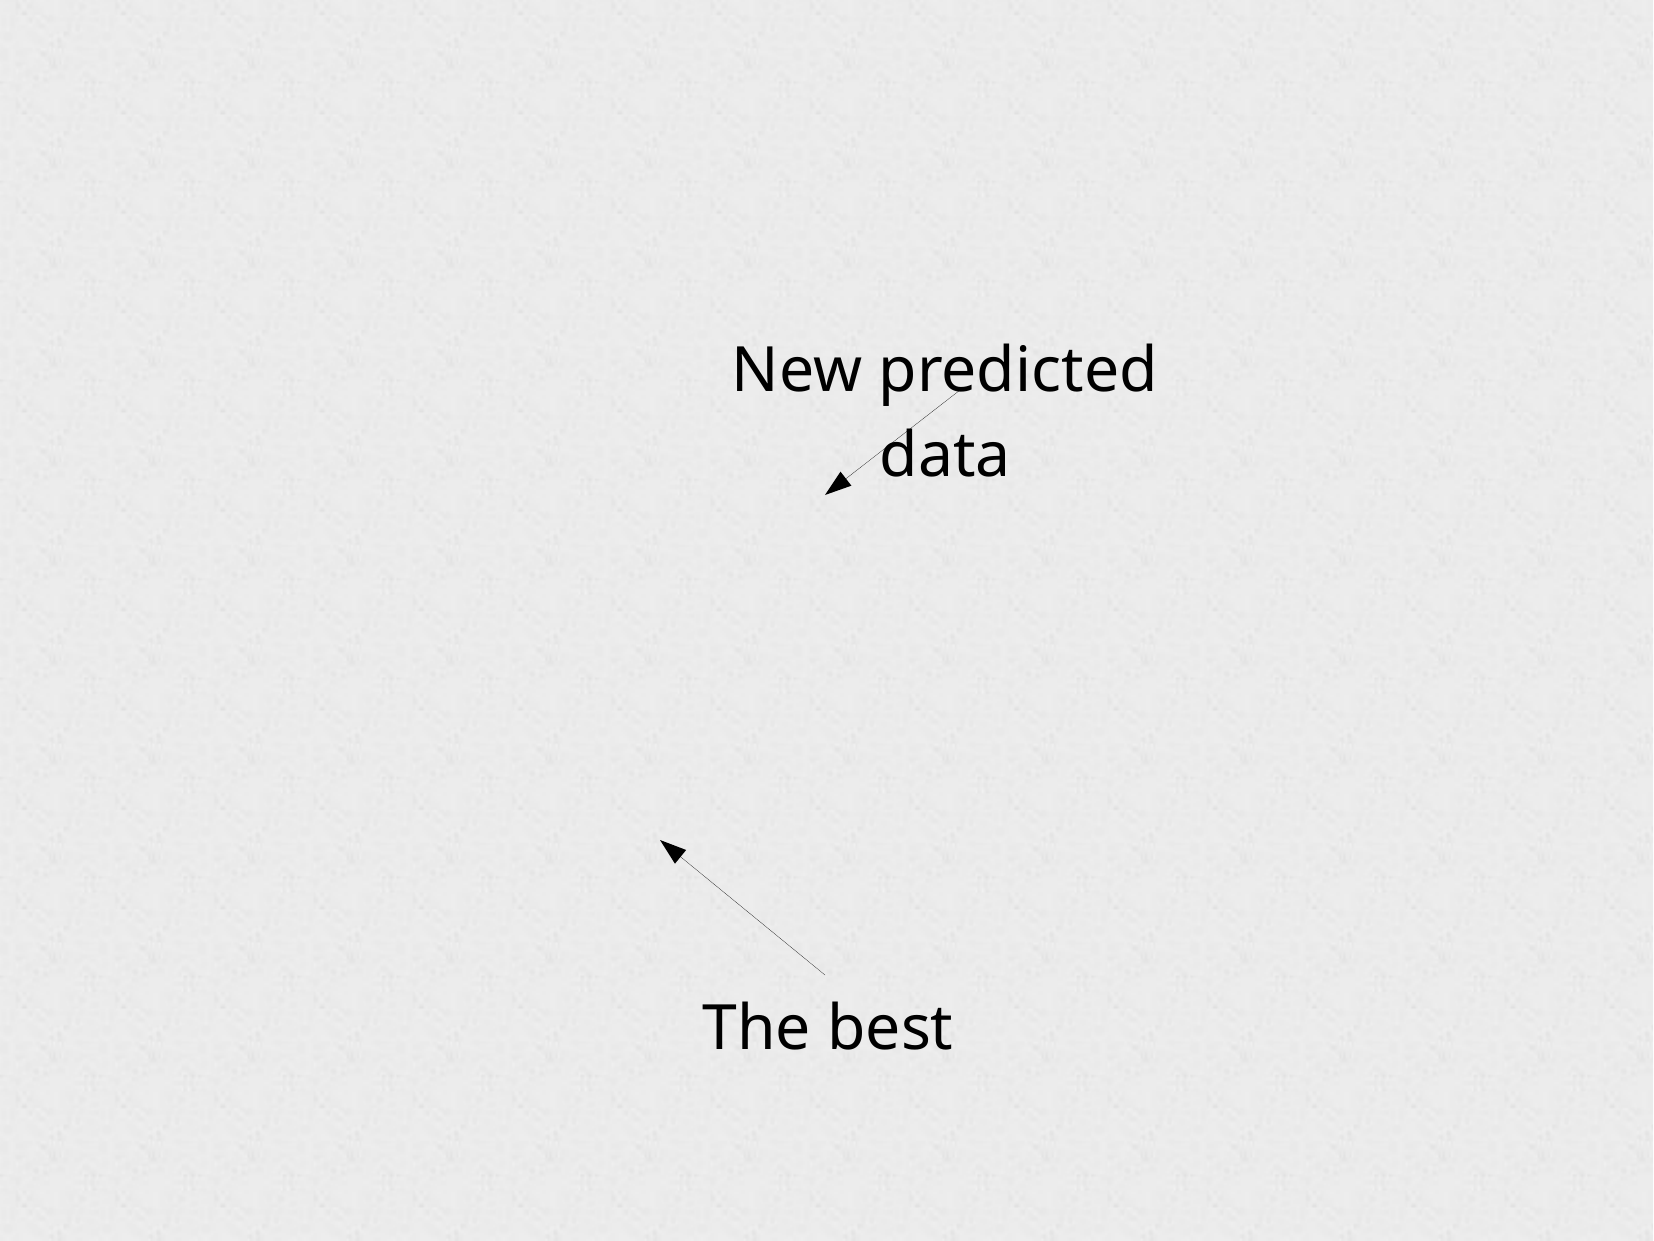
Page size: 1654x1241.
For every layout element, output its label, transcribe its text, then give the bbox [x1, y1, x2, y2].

picture [0, 0, 1654, 1241]
text_box The best [576, 975, 1081, 1063]
text_box New predicted data [645, 317, 1246, 406]
